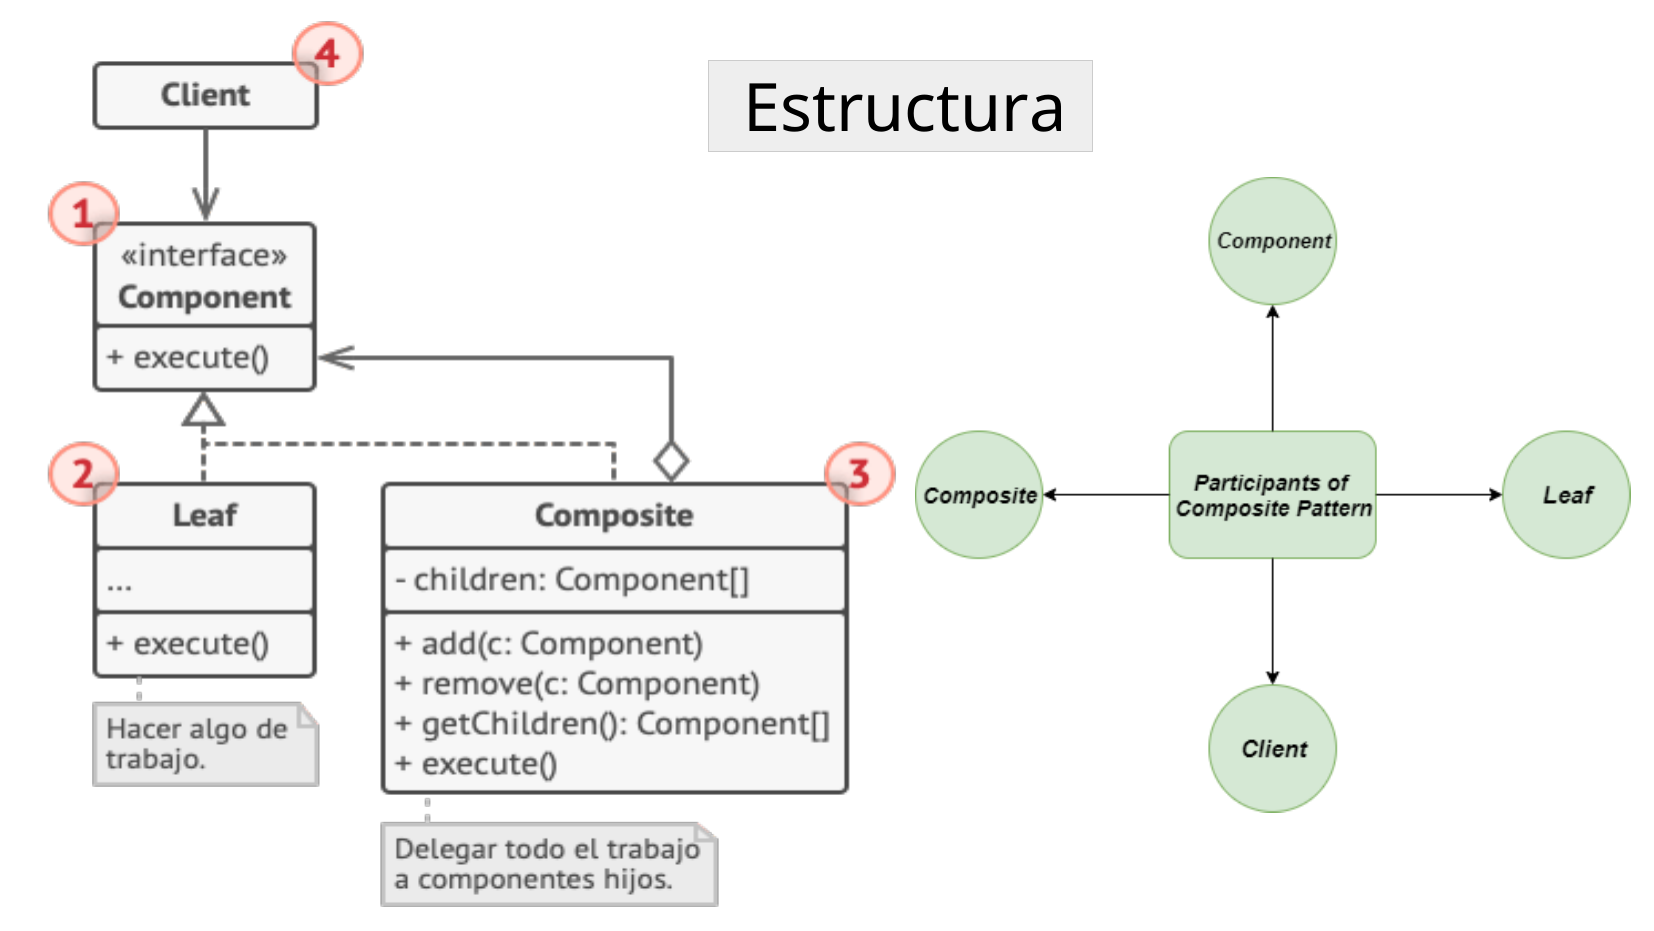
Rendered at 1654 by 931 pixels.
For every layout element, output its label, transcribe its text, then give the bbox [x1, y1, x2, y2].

text_box Estructura [916, 60, 1093, 152]
picture [29, 4, 1631, 931]
